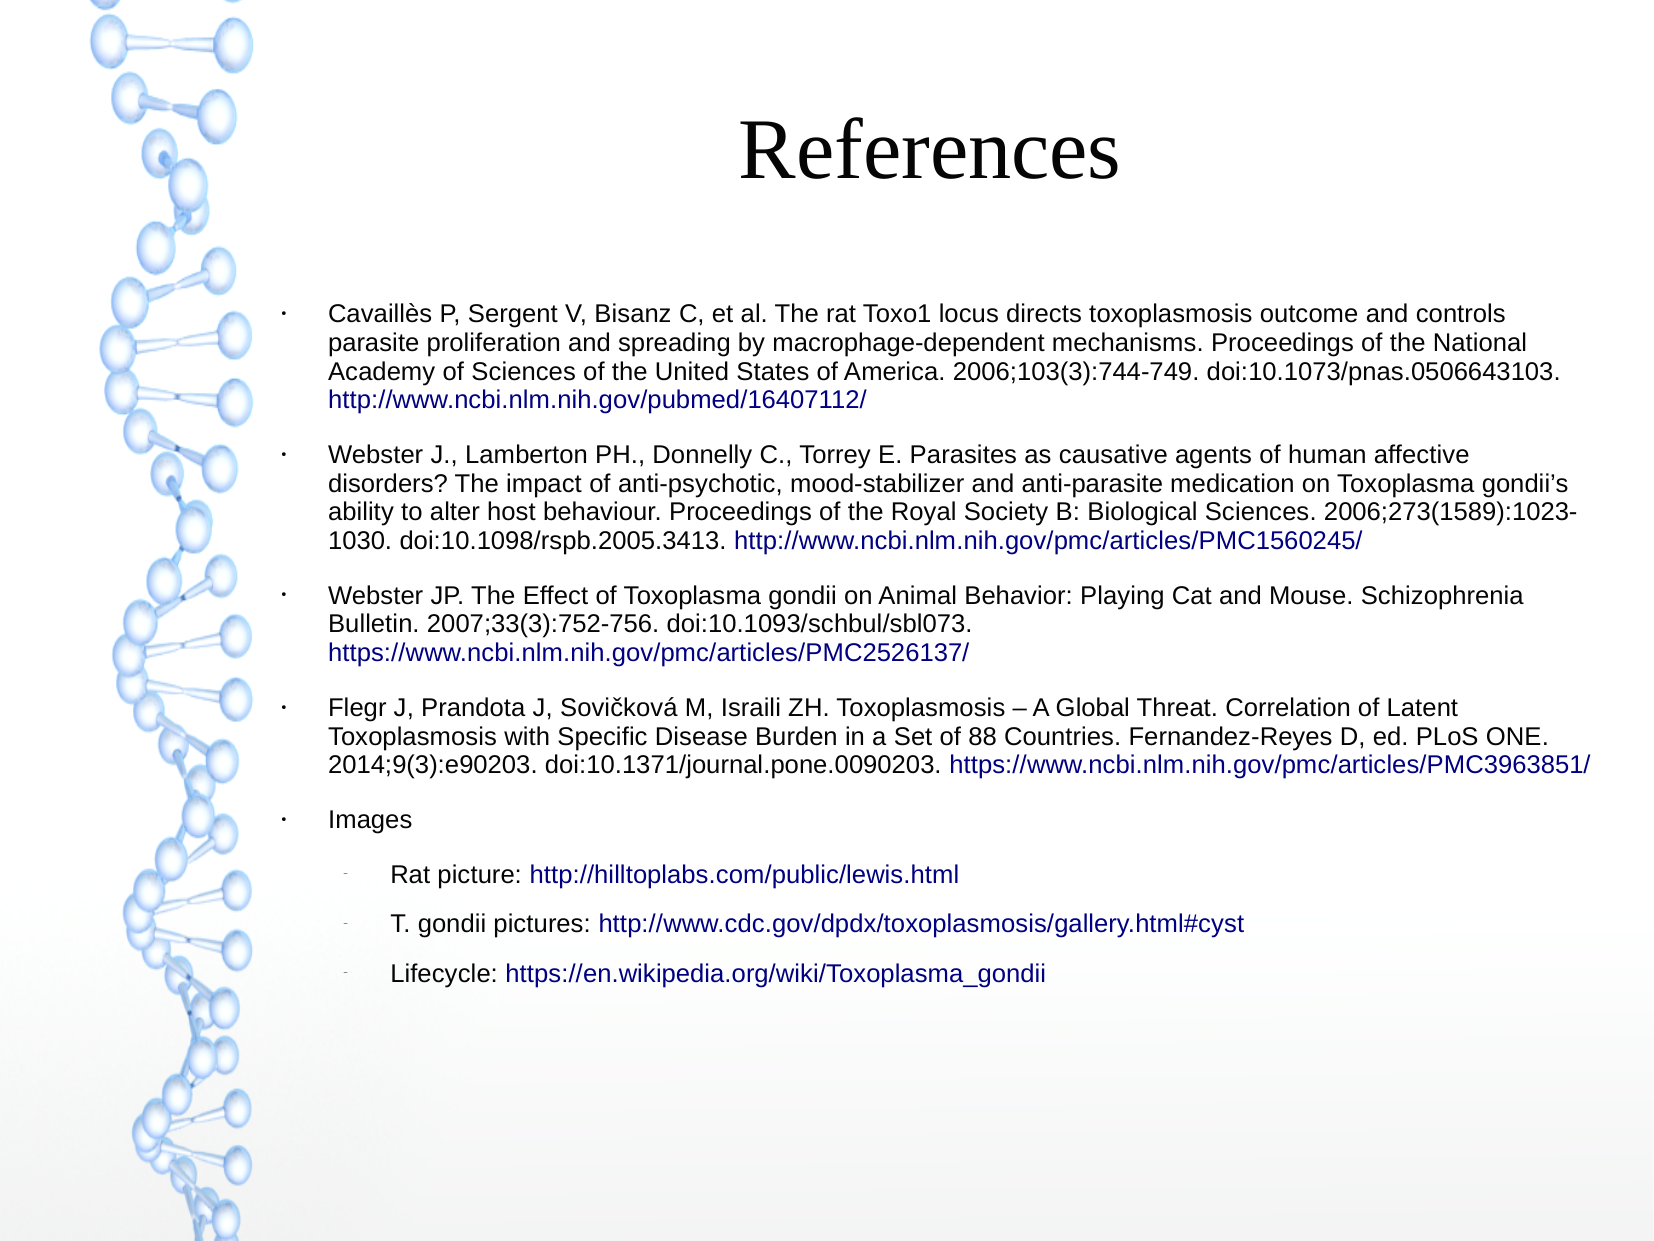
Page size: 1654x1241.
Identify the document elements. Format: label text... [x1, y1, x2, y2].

list Cavaillès P, Sergent V, Bisanz C, et al. The rat Toxo1 locus directs toxoplasmosis outcome and controls parasite proliferation and spreading by macrophage-dependent mechanisms. Proceedings of the National Academy of Sciences of the United States of America. 2006;103(3):744-749. doi:10.1073/pnas.0506643103. http://www.ncbi.nlm.nih.gov/pubmed/16407112/ Webster J., Lamberton PH., Donnelly C., Torrey E. Parasites as causative agents of human affective disorders? The impact of anti-psychotic, mood-stabilizer and anti-parasite medication on Toxoplasma gondii’s ability to alter host behaviour. Proceedings of the Royal Society B: Biological Sciences. 2006;273(1589):1023-1030. doi:10.1098/rspb.2005.3413. http://www.ncbi.nlm.nih.gov/pmc/articles/PMC1560245/ Webster JP. The Effect of Toxoplasma gondii on Animal Behavior: Playing Cat and Mouse. Schizophrenia Bulletin. 2007;33(3):752-756. doi:10.1093/schbul/sbl073. https://www.ncbi.nlm.nih.gov/pmc/articles/PMC2526137/ Flegr J, Prandota J, Sovičková M, Israili ZH. Toxoplasmosis – A Global Threat. Correlation of Latent Toxoplasmosis with Specific Disease Burden in a Set of 88 Countries. Fernandez-Reyes D, ed. PLoS ONE. 2014;9(3):e90203. doi:10.1371/journal.pone.0090203. https://www.ncbi.nlm.nih.gov/pmc/articles/PMC3963851/ Images Rat picture: http://hilltoplabs.com/public/lewis.html T. gondii pictures: http://www.cdc.gov/dpdx/toxoplasmosis/gallery.html#cyst Lifecycle: https://en.wikipedia.org/wiki/Toxoplasma_gondii [265, 299, 1595, 1019]
title References [265, 47, 1595, 252]
picture [0, 0, 1654, 1241]
